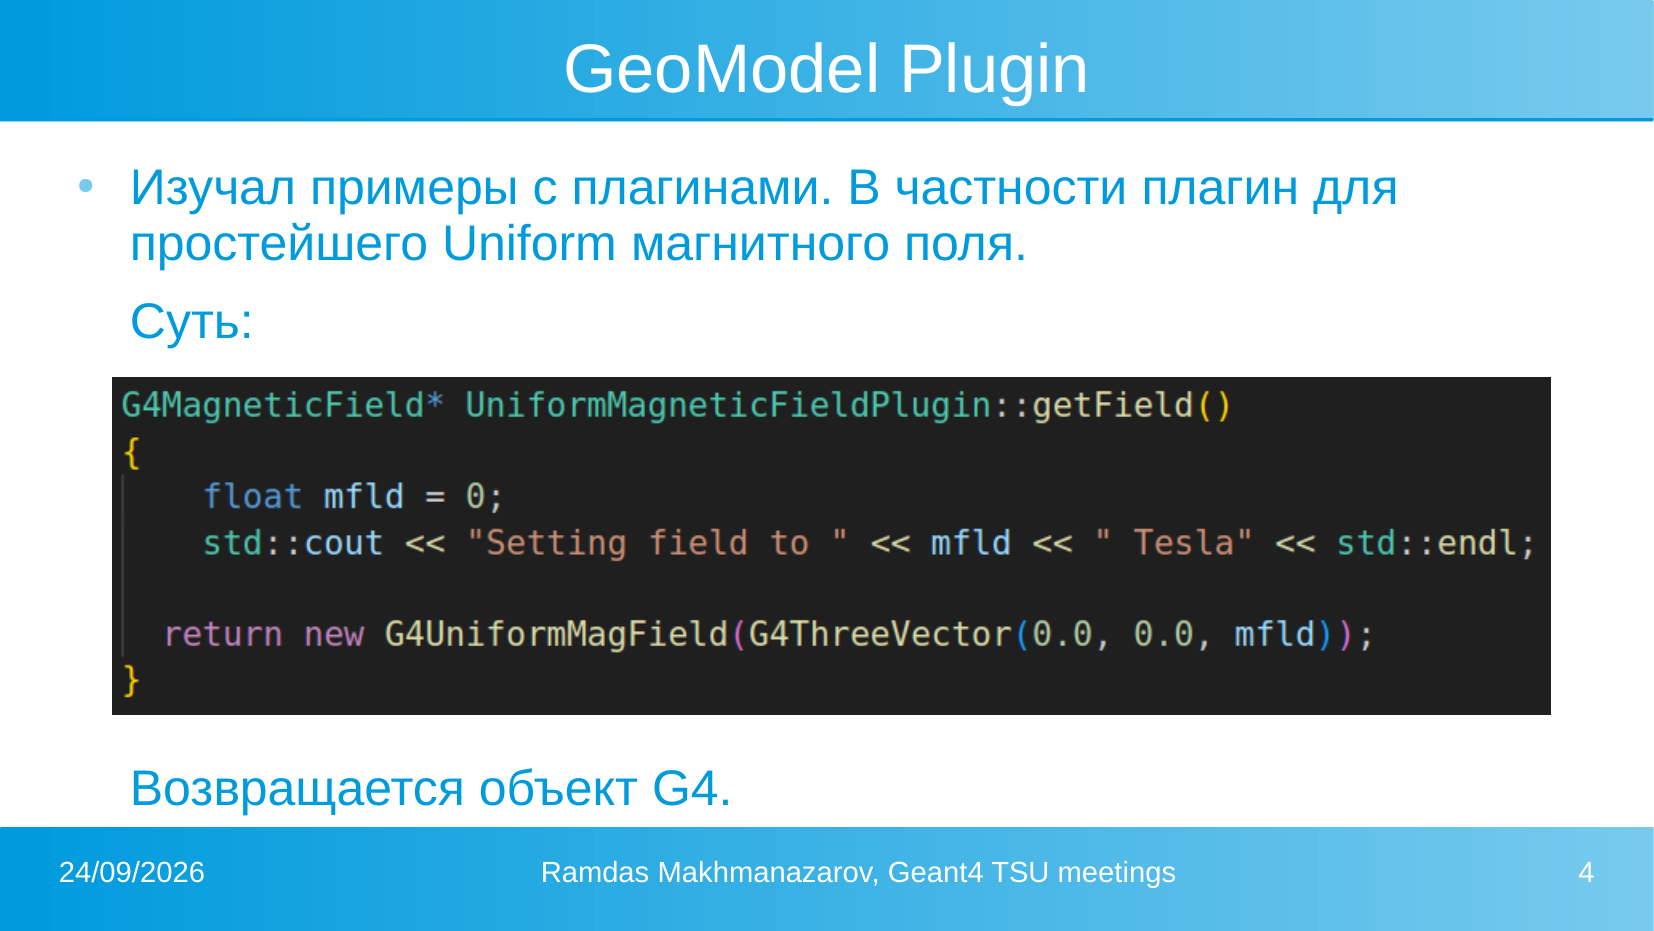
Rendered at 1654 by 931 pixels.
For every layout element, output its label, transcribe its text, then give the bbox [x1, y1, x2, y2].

picture [112, 377, 1551, 715]
title GeoModel Plugin [59, 29, 1595, 108]
list Изучал примеры с плагинами. В частности плагин для простейшего Uniform магнитного поля. Суть: Возвращается объект G4. [59, 159, 1595, 751]
